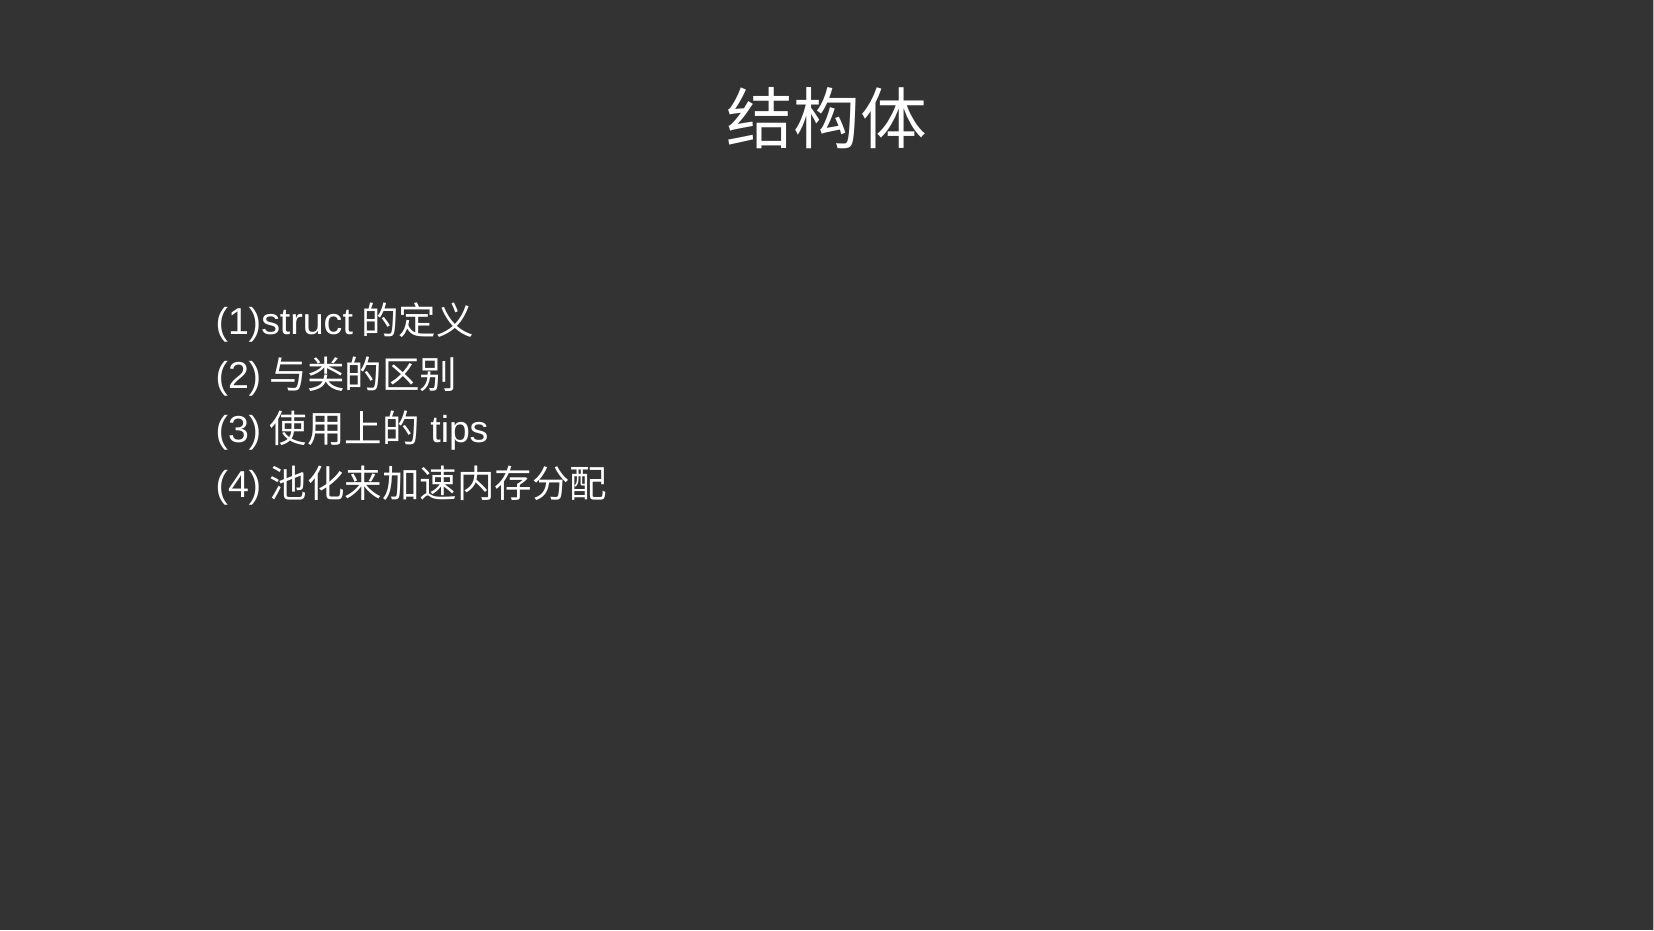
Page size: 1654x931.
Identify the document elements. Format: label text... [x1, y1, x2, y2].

title 结构体 [82, 37, 1571, 193]
text_box (1)struct的定义 (2)与类的区别 (3)使用上的tips (4)池化来加速内存分配 [200, 283, 898, 521]
